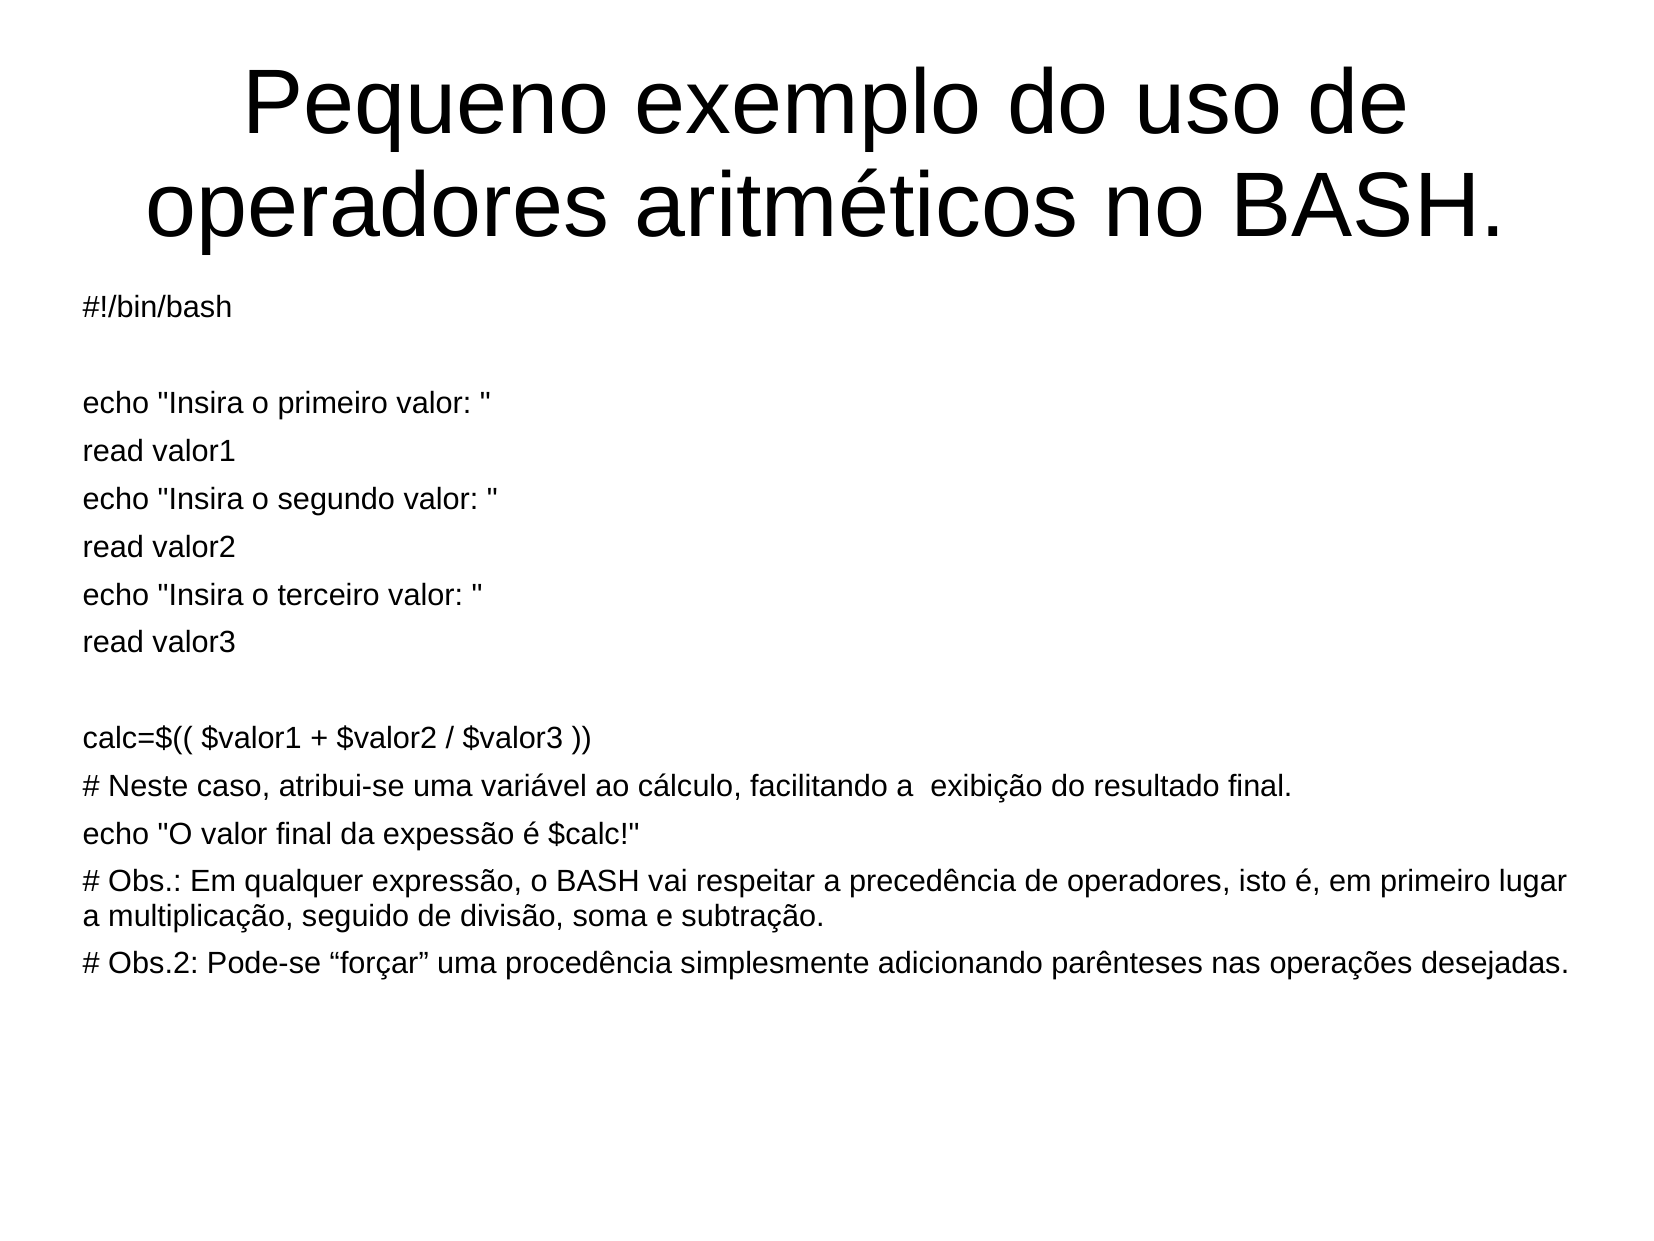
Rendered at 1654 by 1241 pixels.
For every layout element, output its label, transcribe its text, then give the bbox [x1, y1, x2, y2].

title Pequeno exemplo do uso de operadores aritméticos no BASH. [82, 39, 1571, 267]
list #!/bin/bash echo "Insira o primeiro valor: " read valor1 echo "Insira o segundo valor: " read valor2 echo "Insira o terceiro valor: " read valor3 calc=$(( $valor1 + $valor2 / $valor3 )) # Neste caso, atribui-se uma variável ao cálculo, facilitando a exibição do resultado final. echo "O valor final da expessão é $calc!" # Obs.: Em qualquer expressão, o BASH vai respeitar a precedência de operadores, isto é, em primeiro lugar a multiplicação, seguido de divisão, soma e subtração. # Obs.2: Pode-se “forçar” uma procedência simplesmente adicionando parênteses nas operações desejadas. [82, 290, 1571, 1010]
